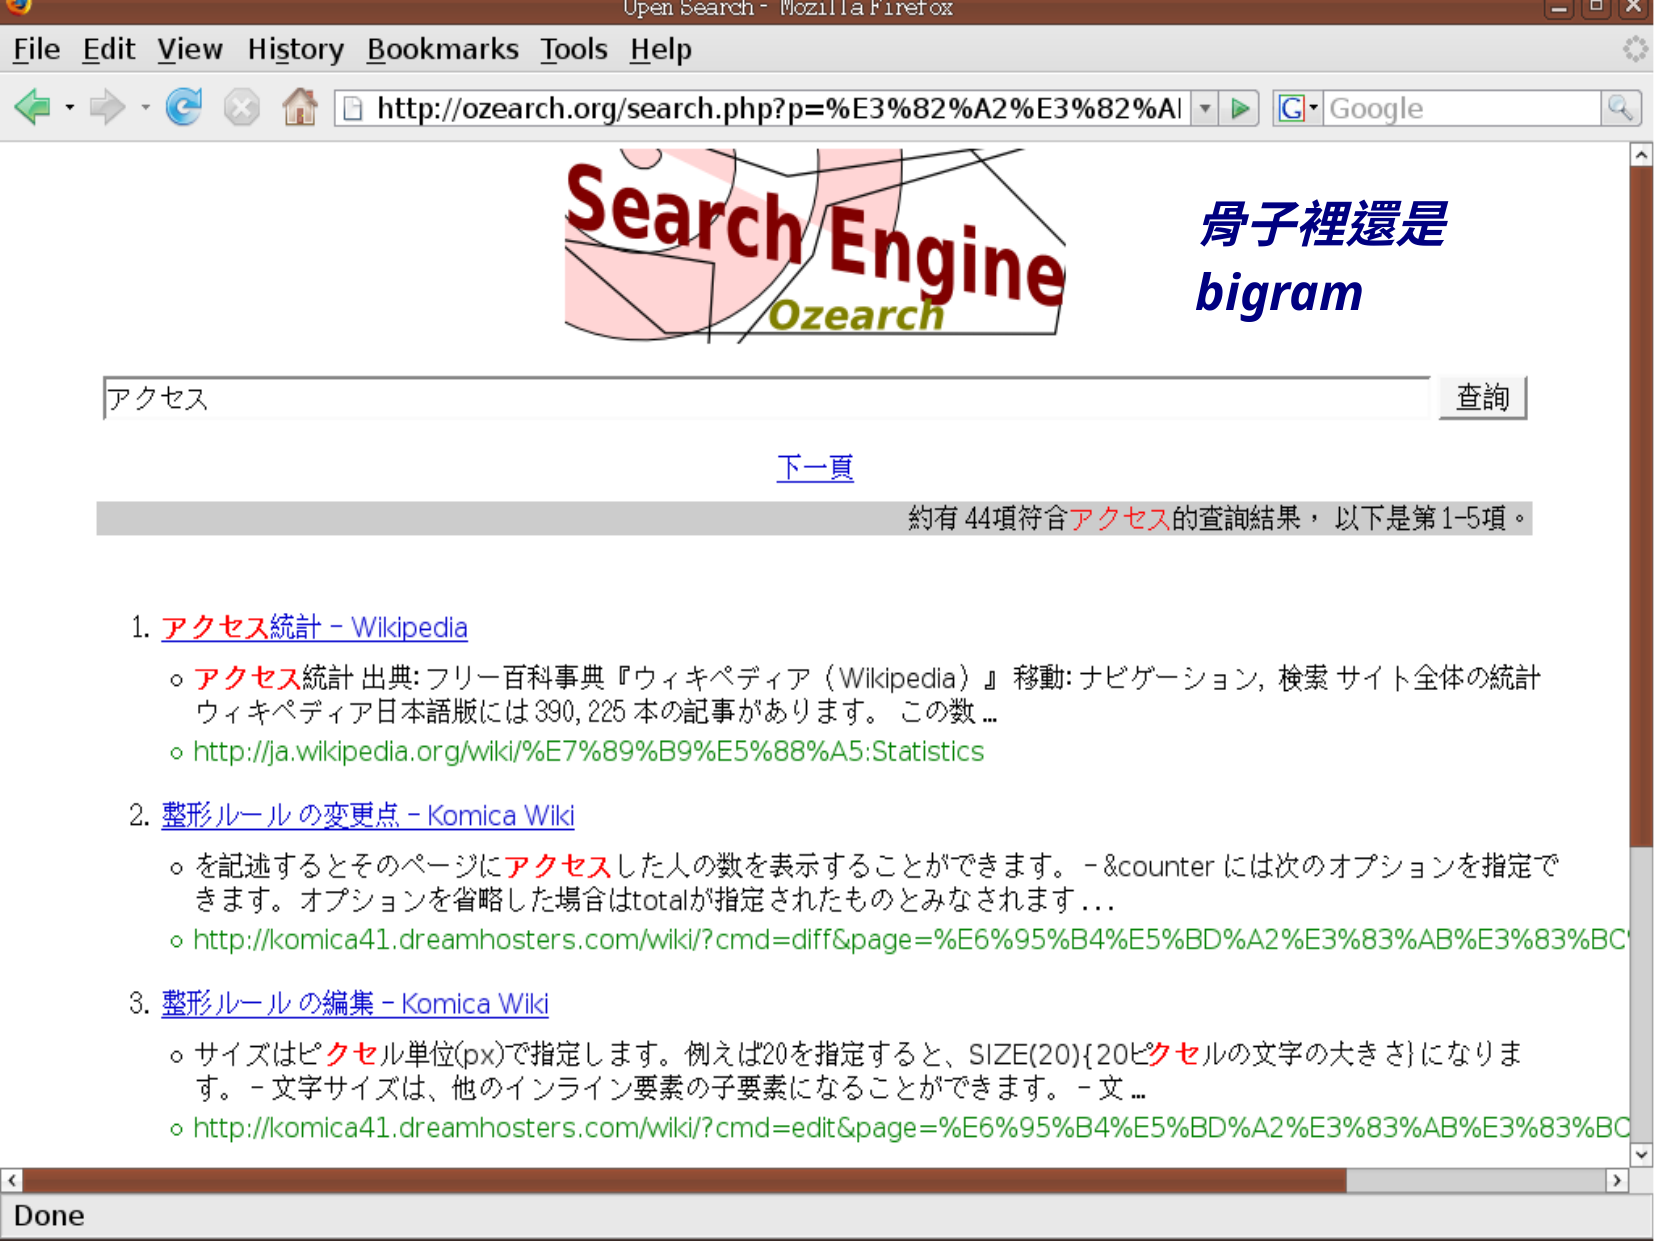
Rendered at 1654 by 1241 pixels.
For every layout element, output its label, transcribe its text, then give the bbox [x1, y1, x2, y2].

text_box 骨子裡還是 bigram [1181, 177, 1489, 310]
picture [0, 0, 1654, 1241]
